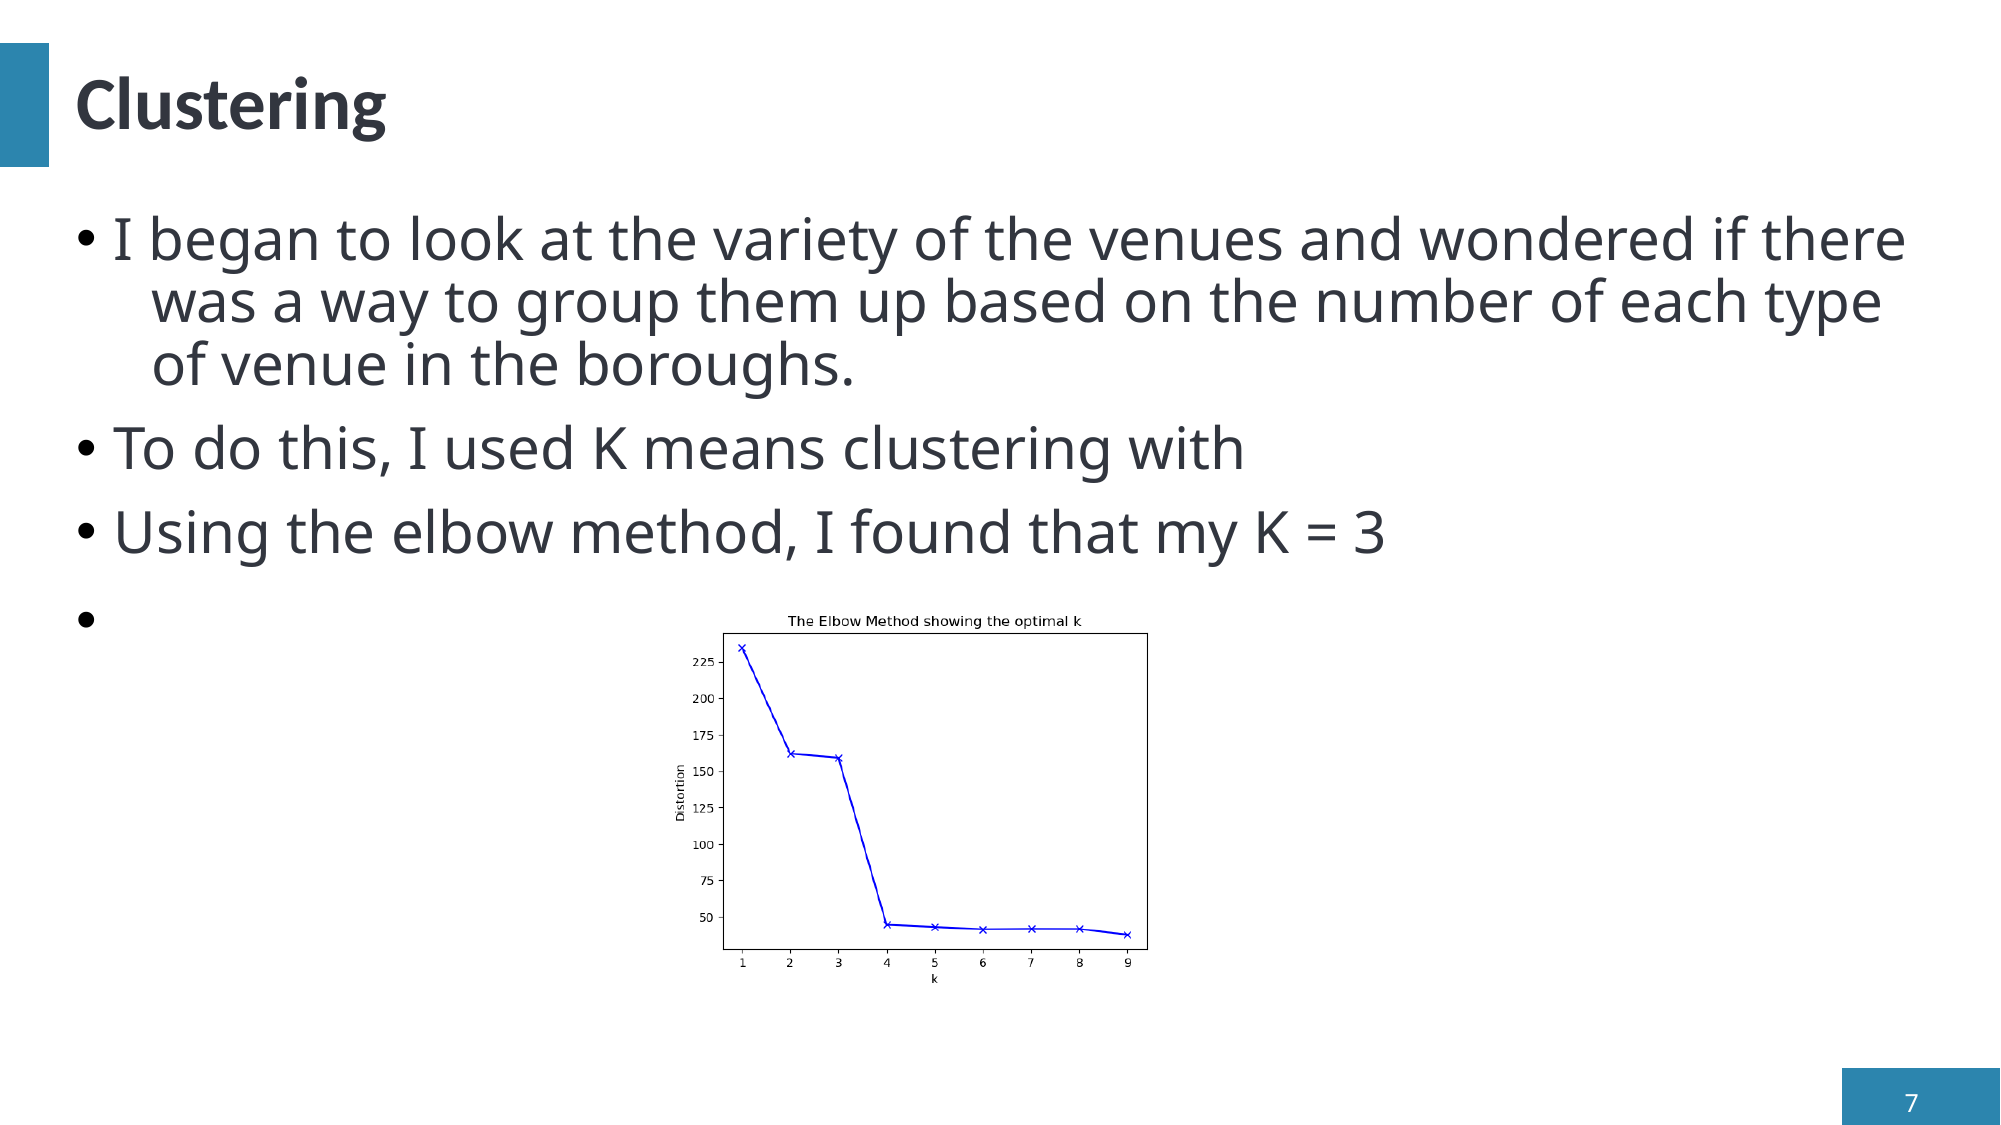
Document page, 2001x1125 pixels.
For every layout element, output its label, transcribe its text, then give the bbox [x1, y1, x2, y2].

title Clustering [60, 42, 1951, 168]
text_box ‹#› [1889, 1079, 1951, 1114]
picture [666, 607, 1154, 994]
list I began to look at the variety of the venues and wondered if there was a way to group them up based on the number of each type of venue in the boroughs. To do this, I used K means clustering with Using the elbow method, I found that my K = 3 [60, 202, 1951, 1014]
